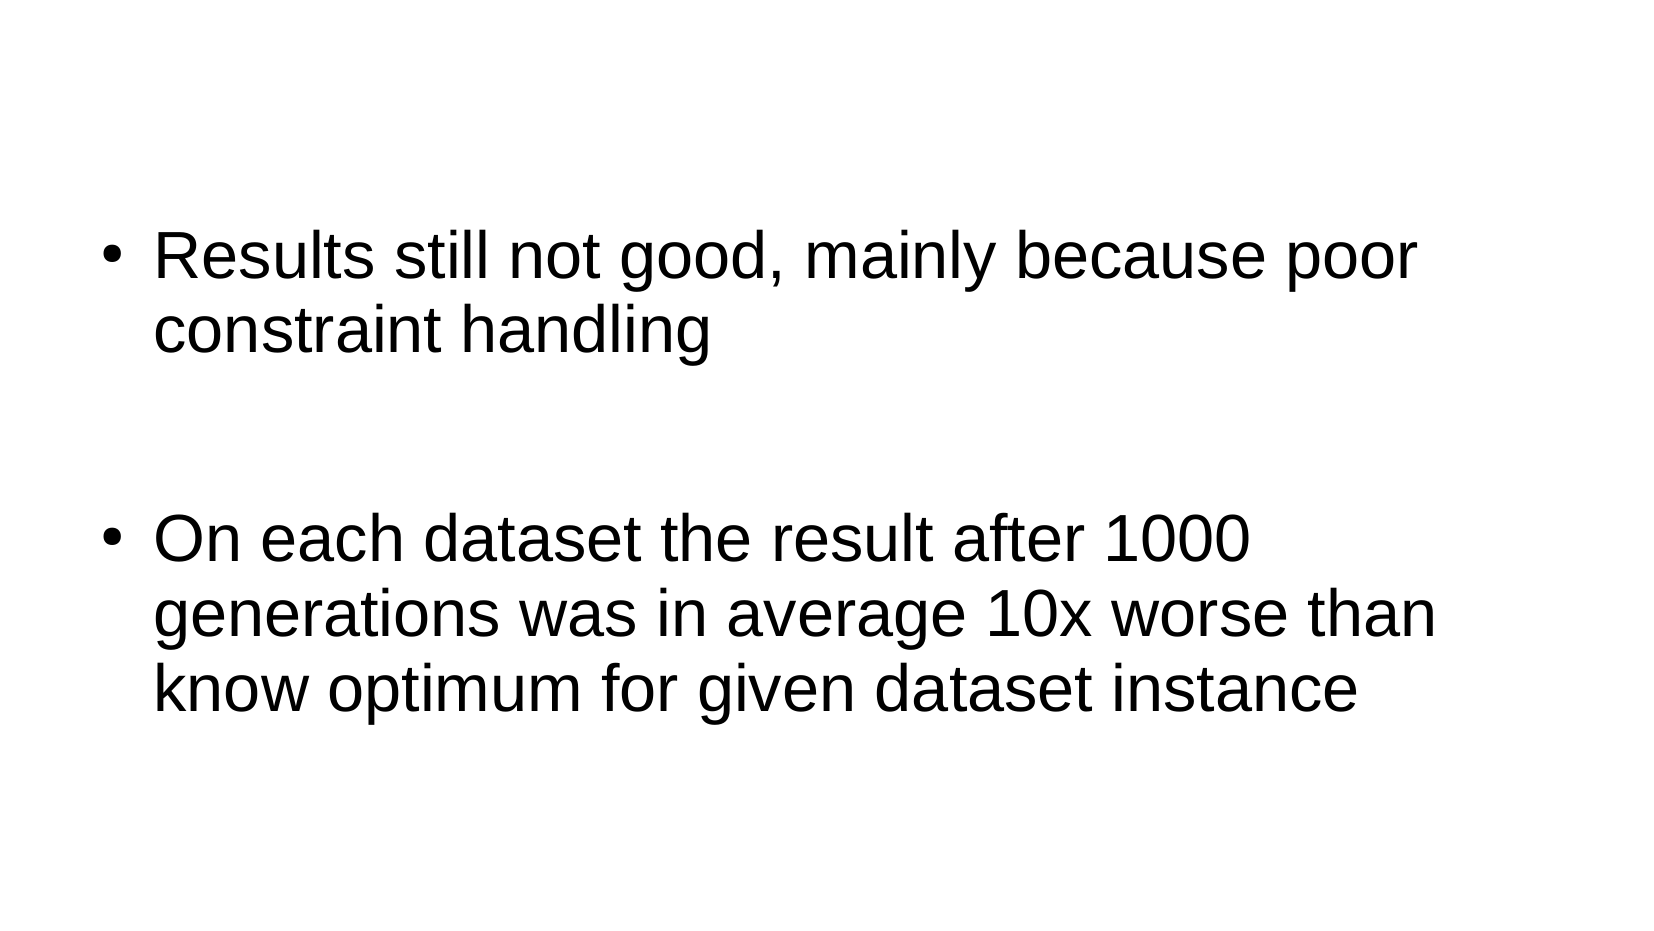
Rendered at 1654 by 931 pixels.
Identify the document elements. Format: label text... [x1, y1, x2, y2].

list Results still not good, mainly because poor constraint handling On each dataset the result after 1000 generations was in average 10x worse than know optimum for given dataset instance [82, 217, 1571, 758]
